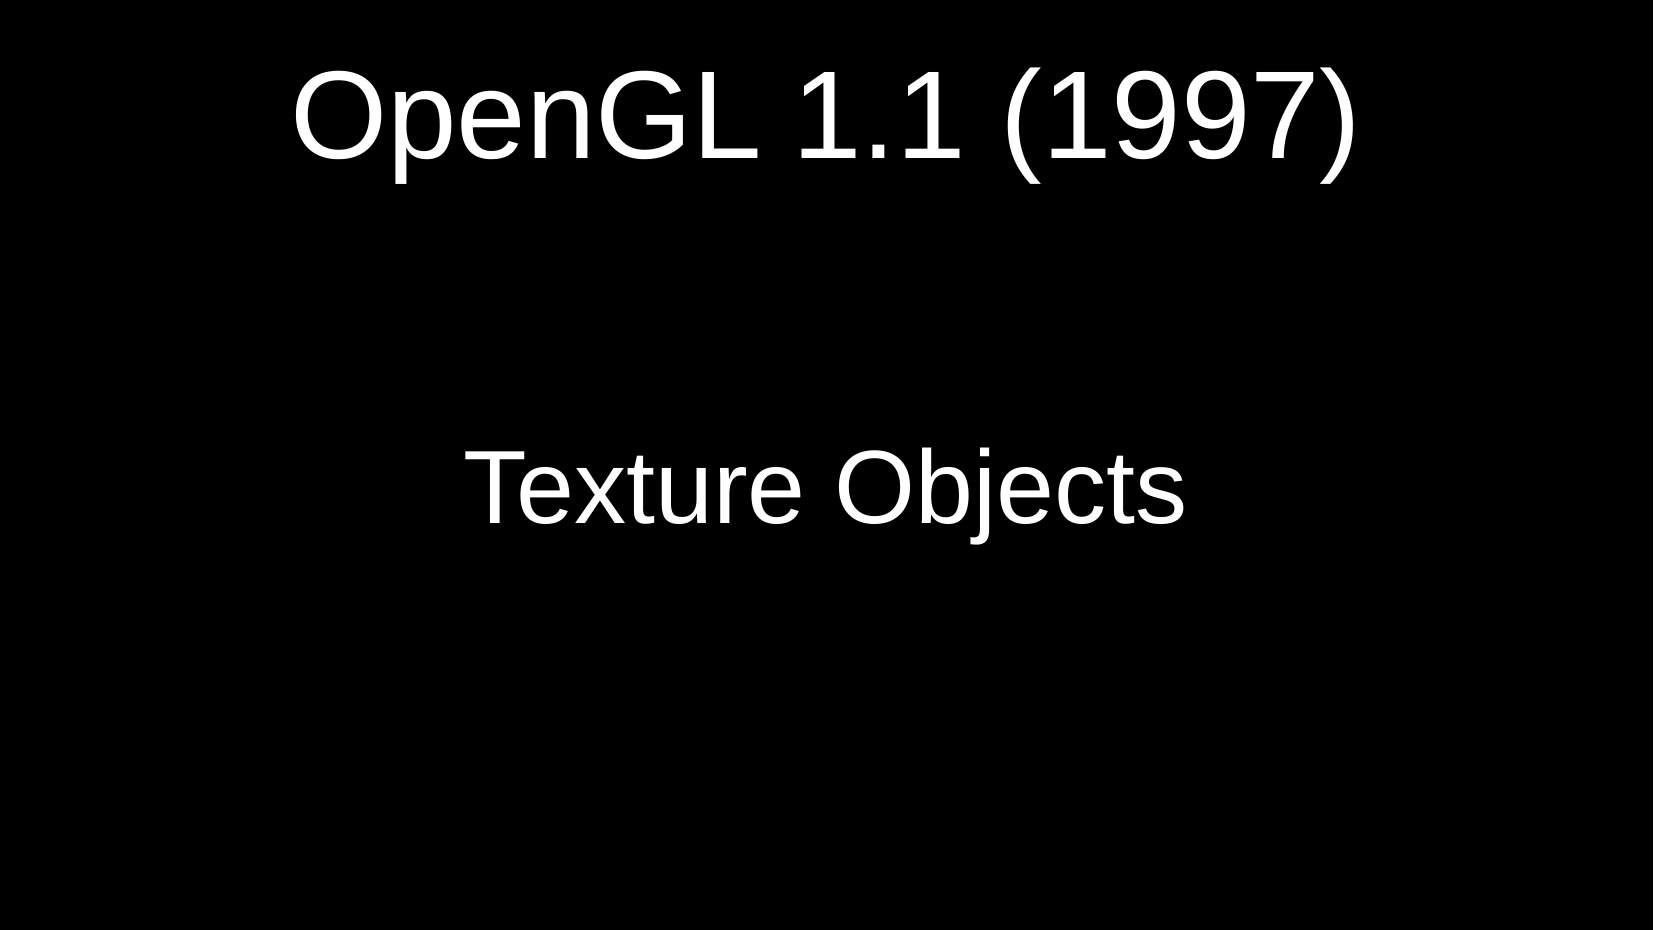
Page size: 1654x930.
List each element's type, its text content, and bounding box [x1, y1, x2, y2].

subtitle Texture Objects [82, 217, 1571, 757]
title OpenGL 1.1 (1997) [82, 37, 1571, 193]
